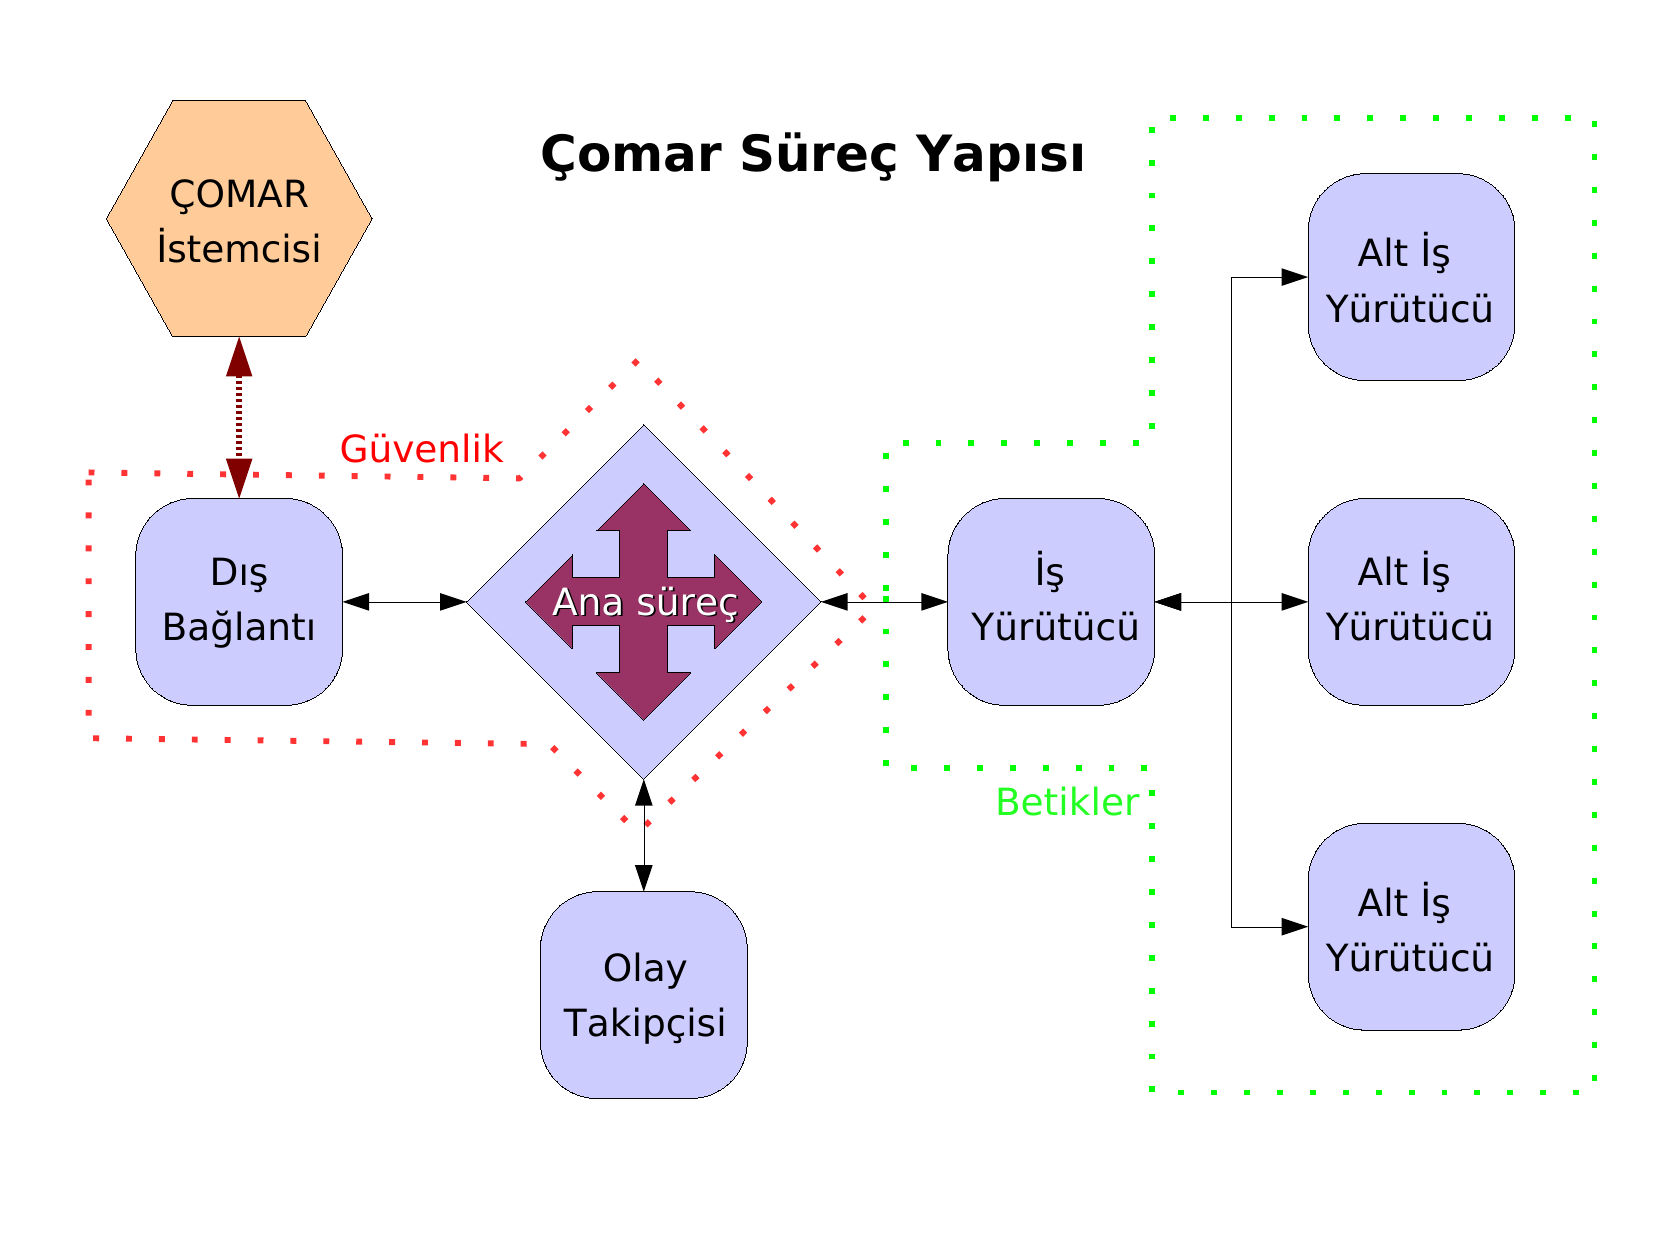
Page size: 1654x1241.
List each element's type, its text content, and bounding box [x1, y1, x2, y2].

text_box Alt İş Yürütücü [1311, 874, 1510, 988]
text_box Alt İş Yürütücü [1311, 224, 1510, 339]
text_box [467, 424, 792, 673]
text_box Alt İş Yürütücü [1311, 543, 1510, 658]
text_box [540, 891, 748, 1099]
text_box [1308, 823, 1515, 1031]
text_box [1308, 173, 1515, 381]
text_box [947, 498, 1154, 706]
text_box Ana süreç [537, 572, 810, 680]
text_box İş Yürütücü [956, 543, 1156, 658]
text_box [810, 590, 821, 613]
text_box [1308, 498, 1515, 706]
text_box [106, 100, 373, 337]
text_box [544, 680, 743, 779]
text_box Çomar Süreç Yapısı [525, 118, 1102, 192]
text_box Güvenlik [324, 420, 519, 479]
text_box Dış Bağlantı [146, 543, 332, 657]
text_box [135, 498, 343, 706]
text_box Olay Takipçisi [549, 939, 742, 1053]
text_box ÇOMAR İstemcisi [141, 165, 337, 280]
text_box Betikler [980, 773, 1155, 832]
